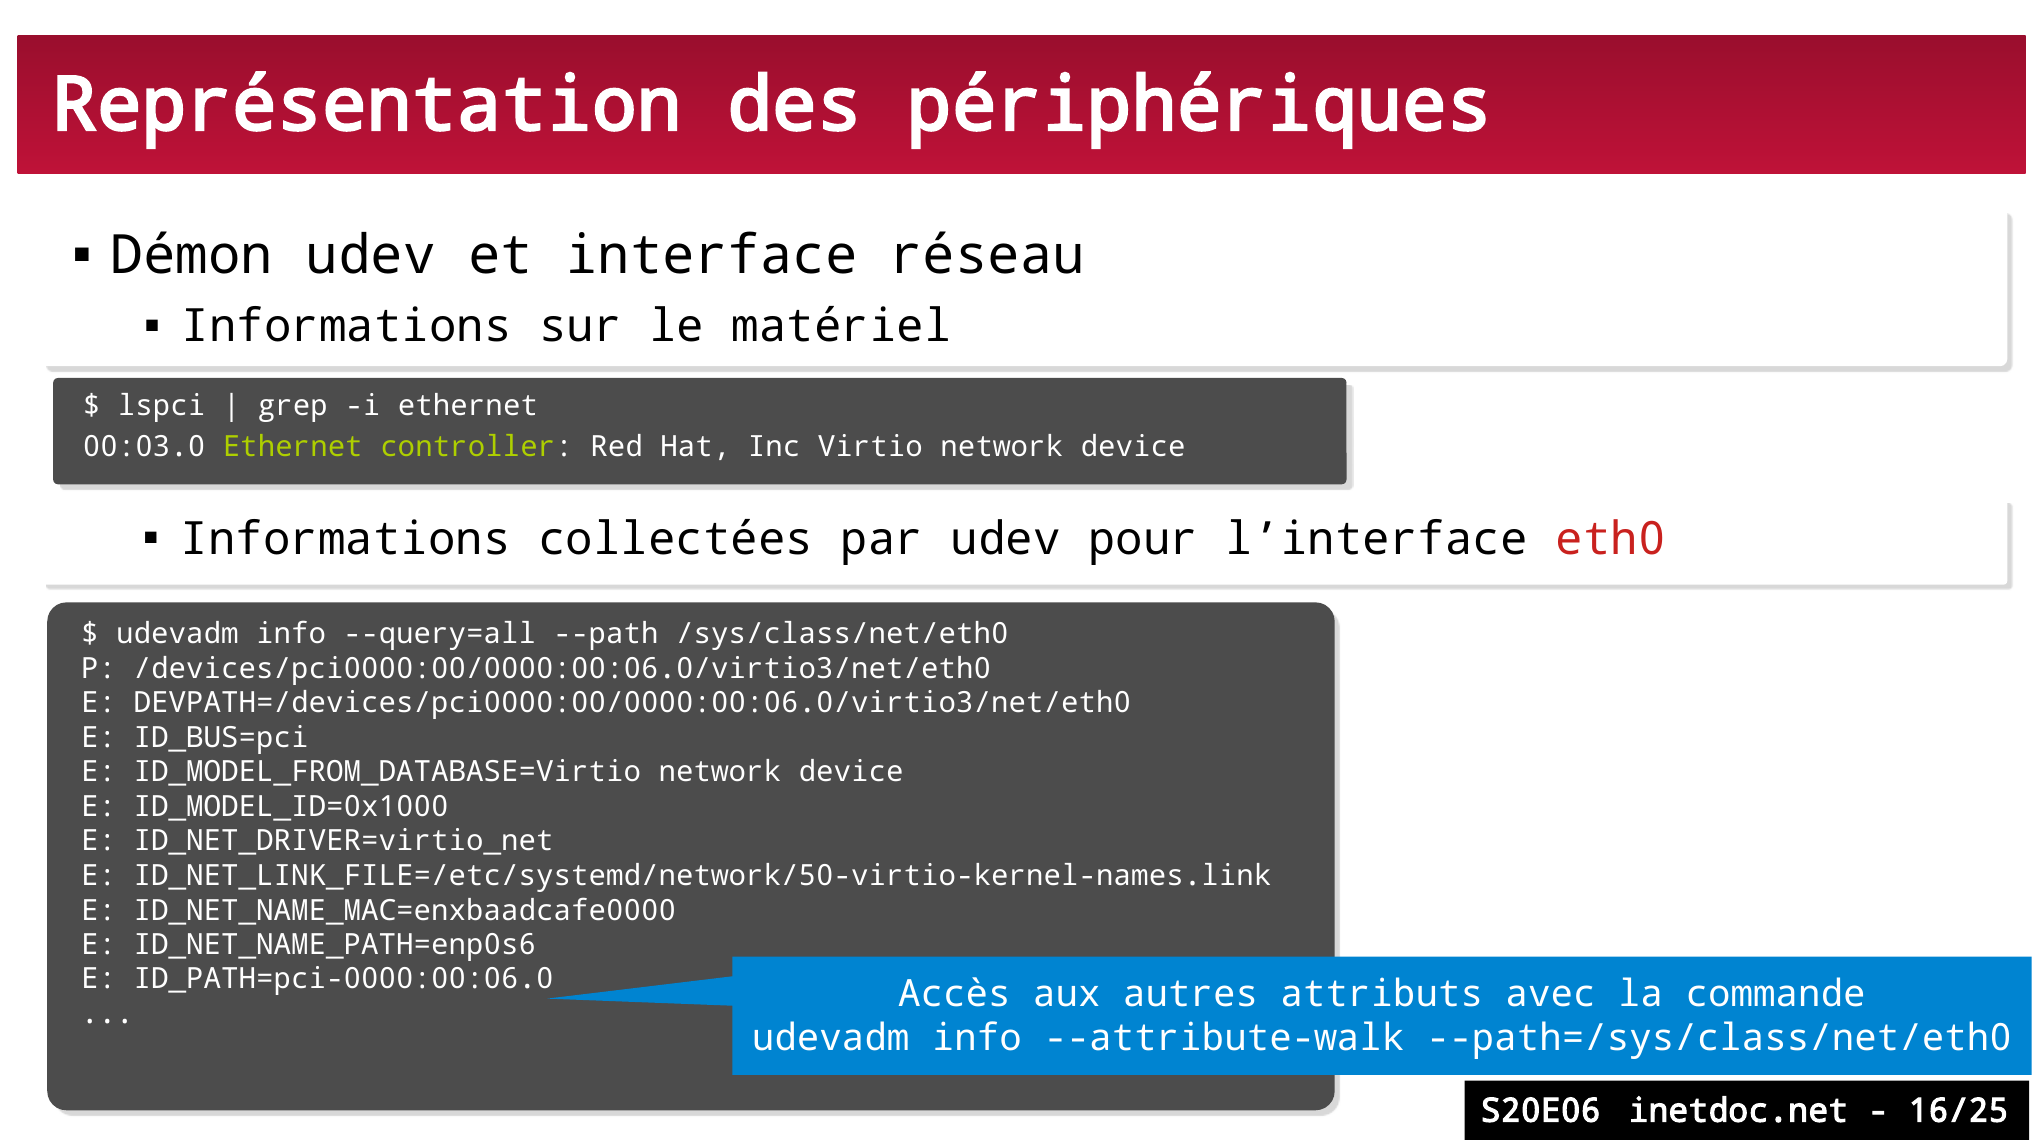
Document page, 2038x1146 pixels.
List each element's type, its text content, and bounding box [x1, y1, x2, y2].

text_box Informations collectées par udev pour l’interface eth0 [38, 496, 2008, 585]
text_box S20E06 inetdoc.net - 22/25 [1464, 1080, 2030, 1140]
text_box Représentation des périphériques [17, 35, 2026, 174]
text_box Démon udev et interface réseau Informations sur le matériel [38, 206, 2008, 367]
text_box $ lspci | grep -i ethernet 00:03.0 Ethernet controller: Red Hat, Inc Virtio network device [53, 377, 1347, 485]
text_box $ udevadm info --query=all --path /sys/class/net/eth0 P: /devices/pci0000:00/0000:00:06.0/virtio3/net/eth0 E: DEVPATH=/devices/pci0000:00/0000:00:06.0/virtio3/net/eth0 E: ID_BUS=pci E: ID_MODEL_FROM_DATABASE=Virtio network device E: ID_MODEL_ID=0x1000 E: ID_NET_DRIVER=virtio_net E: ID_NET_LINK_FILE=/etc/systemd/network/50-virtio-kernel-names.link E: ID_NET_NAME_MAC=enxbaadcafe0000 E: ID_NET_NAME_PATH=enp0s6 E: ID_PATH=pci-0000:00:06.0 ... [47, 602, 1335, 1111]
text_box Accès aux autres attributs avec la commande udevadm info --attribute-walk --path=/sys/class/net/eth0 [546, 956, 2032, 1075]
